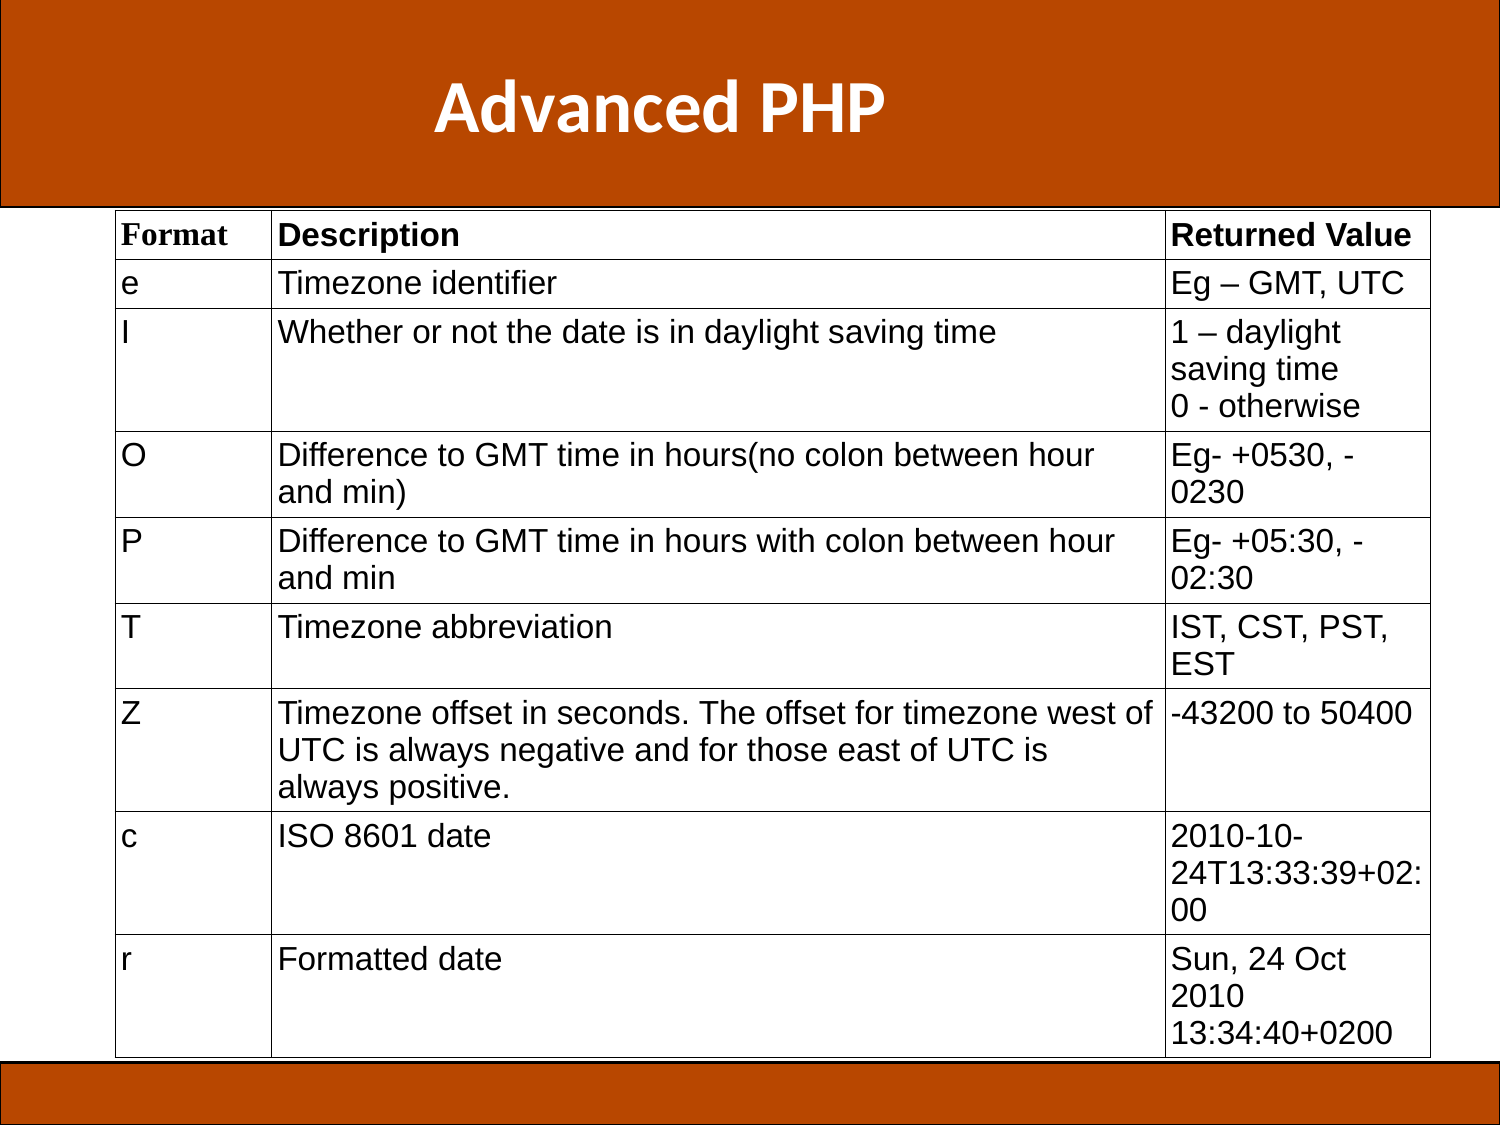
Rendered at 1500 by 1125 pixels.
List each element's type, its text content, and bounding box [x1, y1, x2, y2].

table_header Format [116, 211, 271, 259]
table_cell I [116, 309, 271, 431]
table_cell Whether or not the date is in daylight saving time [272, 309, 1165, 431]
table_cell Eg- +05:30, -02:30 [1166, 518, 1430, 603]
table_cell e [116, 260, 271, 308]
text_box Advanced PHP [202, 67, 1119, 155]
table_cell ISO 8601 date [272, 812, 1165, 934]
table_cell Z [116, 689, 271, 811]
table_cell Sun, 24 Oct 2010 13:34:40+0200 [1166, 935, 1430, 1057]
table_cell -43200 to 50400 [1166, 689, 1430, 811]
table_cell 1 – daylight saving time 0 - otherwise [1166, 309, 1430, 431]
table_cell IST, CST, PST, EST [1166, 604, 1430, 688]
table_header Description [272, 211, 1165, 259]
table_cell Eg – GMT, UTC [1166, 260, 1430, 308]
table_cell r [116, 935, 271, 1057]
table_cell c [116, 812, 271, 934]
table_cell Difference to GMT time in hours(no colon between hour and min) [272, 432, 1165, 517]
table_cell 2010-10-24T13:33:39+02:00 [1166, 812, 1430, 934]
table_cell T [116, 604, 271, 688]
table_cell Eg- +0530, -0230 [1166, 432, 1430, 517]
table_cell Timezone identifier [272, 260, 1165, 308]
table_cell Difference to GMT time in hours with colon between hour and min [272, 518, 1165, 603]
table_header Returned Value [1166, 211, 1430, 259]
table_cell Timezone offset in seconds. The offset for timezone west of UTC is always negative and for those east of UTC is always positive. [272, 689, 1165, 811]
table_cell P [116, 518, 271, 603]
table_cell Timezone abbreviation [272, 604, 1165, 688]
table_cell O [116, 432, 271, 517]
table_cell Formatted date [272, 935, 1165, 1057]
